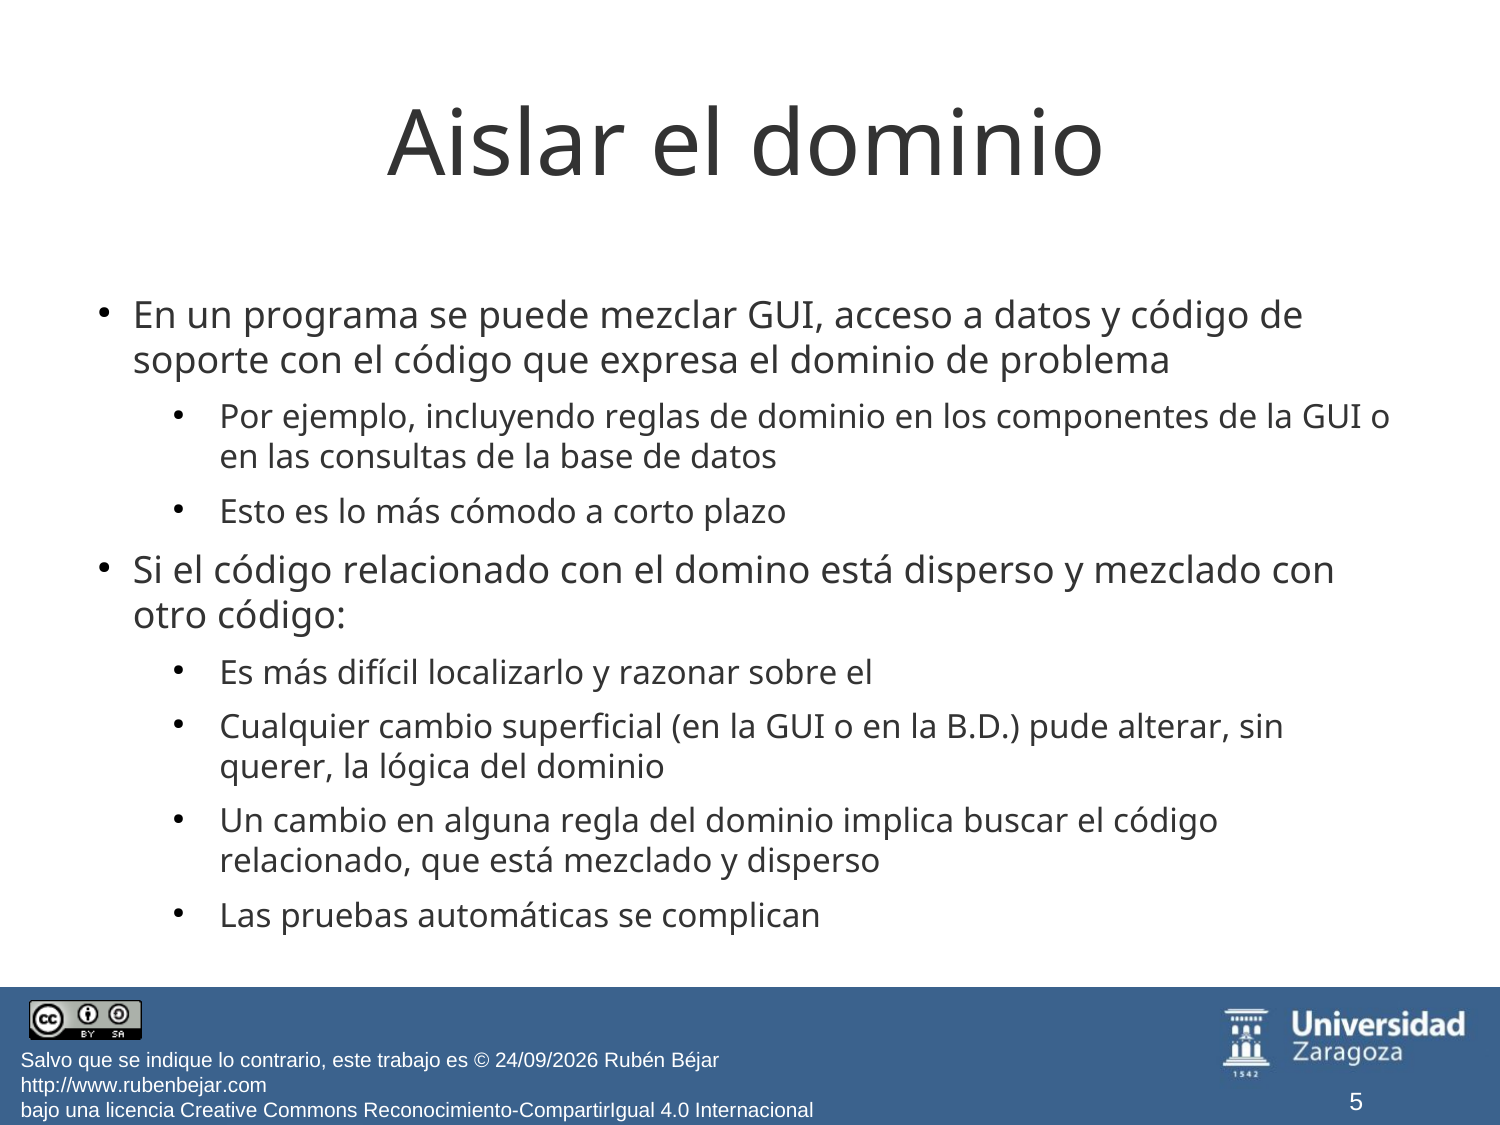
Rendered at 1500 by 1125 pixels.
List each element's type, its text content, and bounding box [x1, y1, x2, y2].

picture [0, 987, 1500, 1125]
title Aislar el dominio [74, 21, 1420, 257]
list En un programa se puede mezclar GUI, acceso a datos y código de soporte con el código que expresa el dominio de problema Por ejemplo, incluyendo reglas de dominio en los componentes de la GUI o en las consultas de la base de datos Esto es lo más cómodo a corto plazo Si el código relacionado con el domino está disperso y mezclado con otro código: Es más difícil localizarlo y razonar sobre el Cualquier cambio superficial (en la GUI o en la B.D.) pude alterar, sin querer, la lógica del dominio Un cambio en alguna regla del dominio implica buscar el código relacionado, que está mezclado y disperso Las pruebas automáticas se complican [82, 283, 1418, 957]
